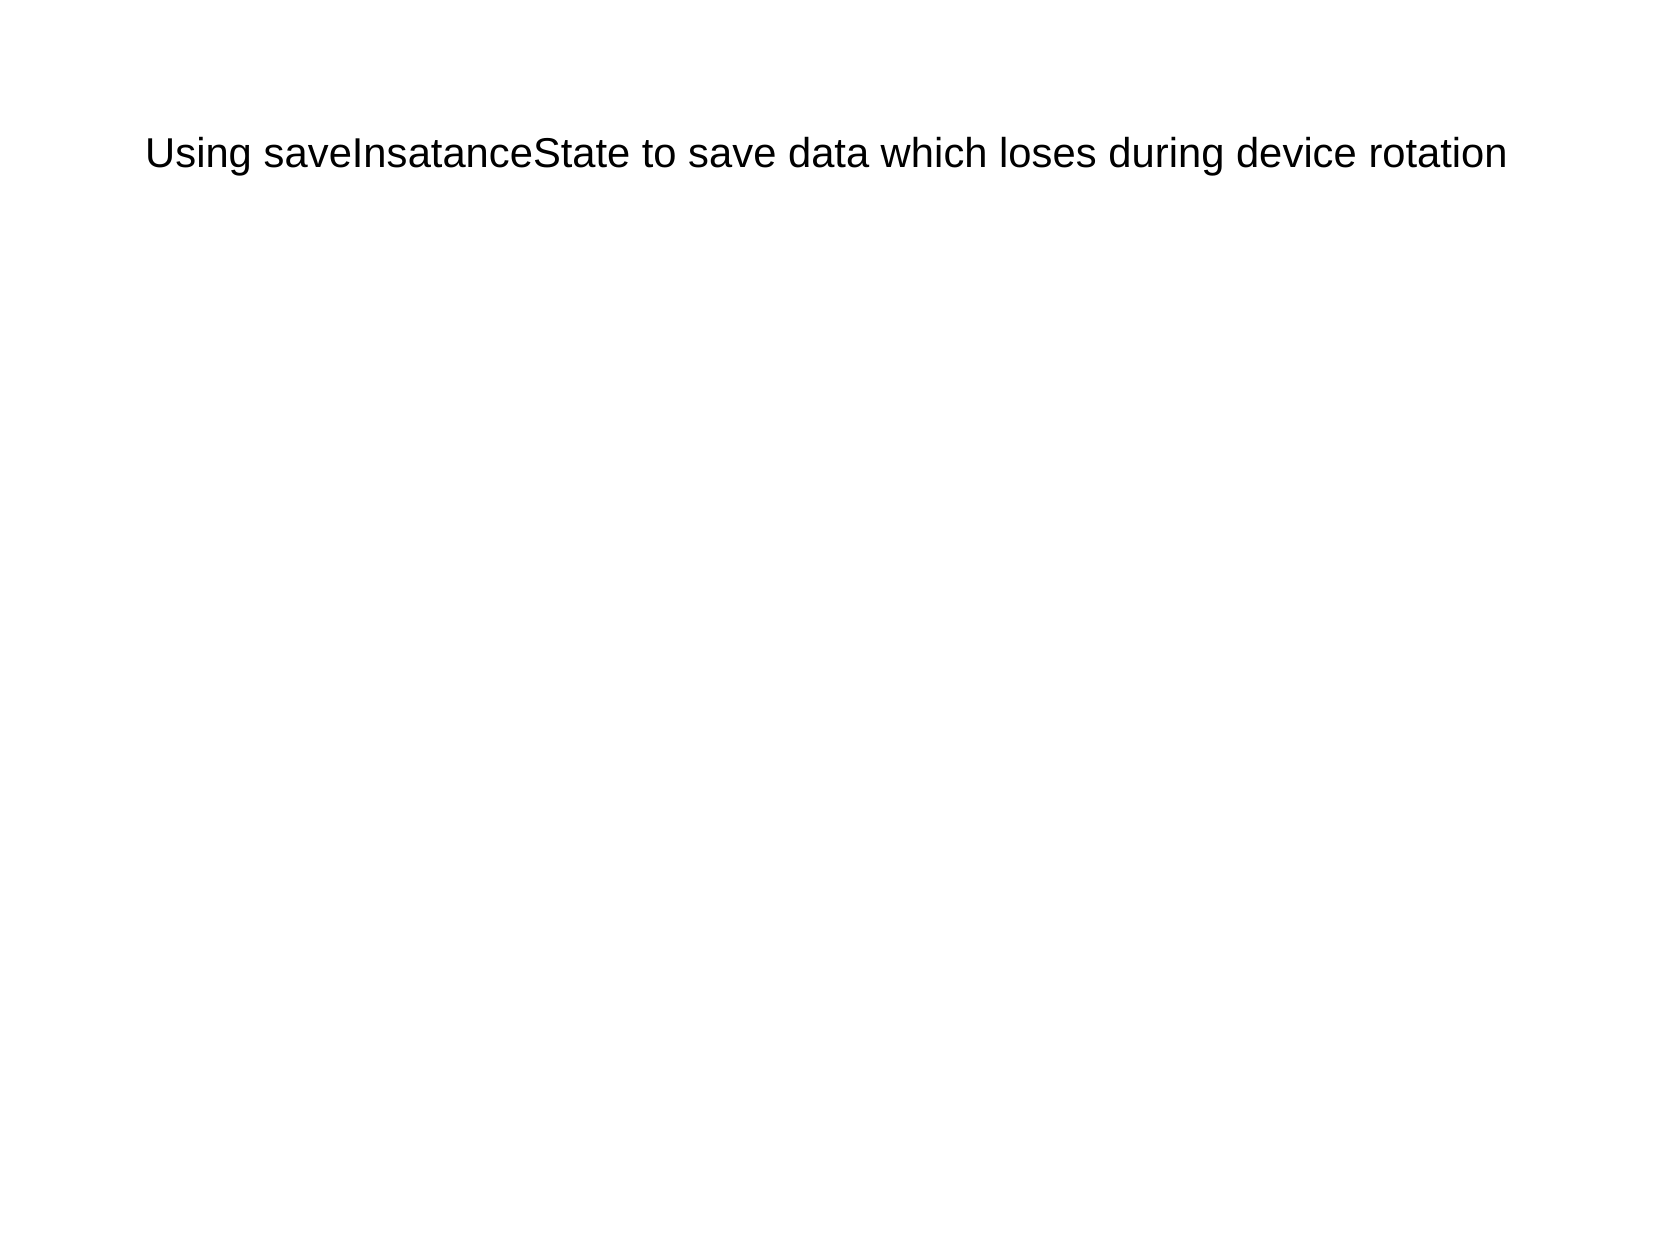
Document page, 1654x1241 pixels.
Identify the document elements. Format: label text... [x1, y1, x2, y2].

title Using saveInsatanceState to save data which loses during device rotation [82, 49, 1571, 257]
